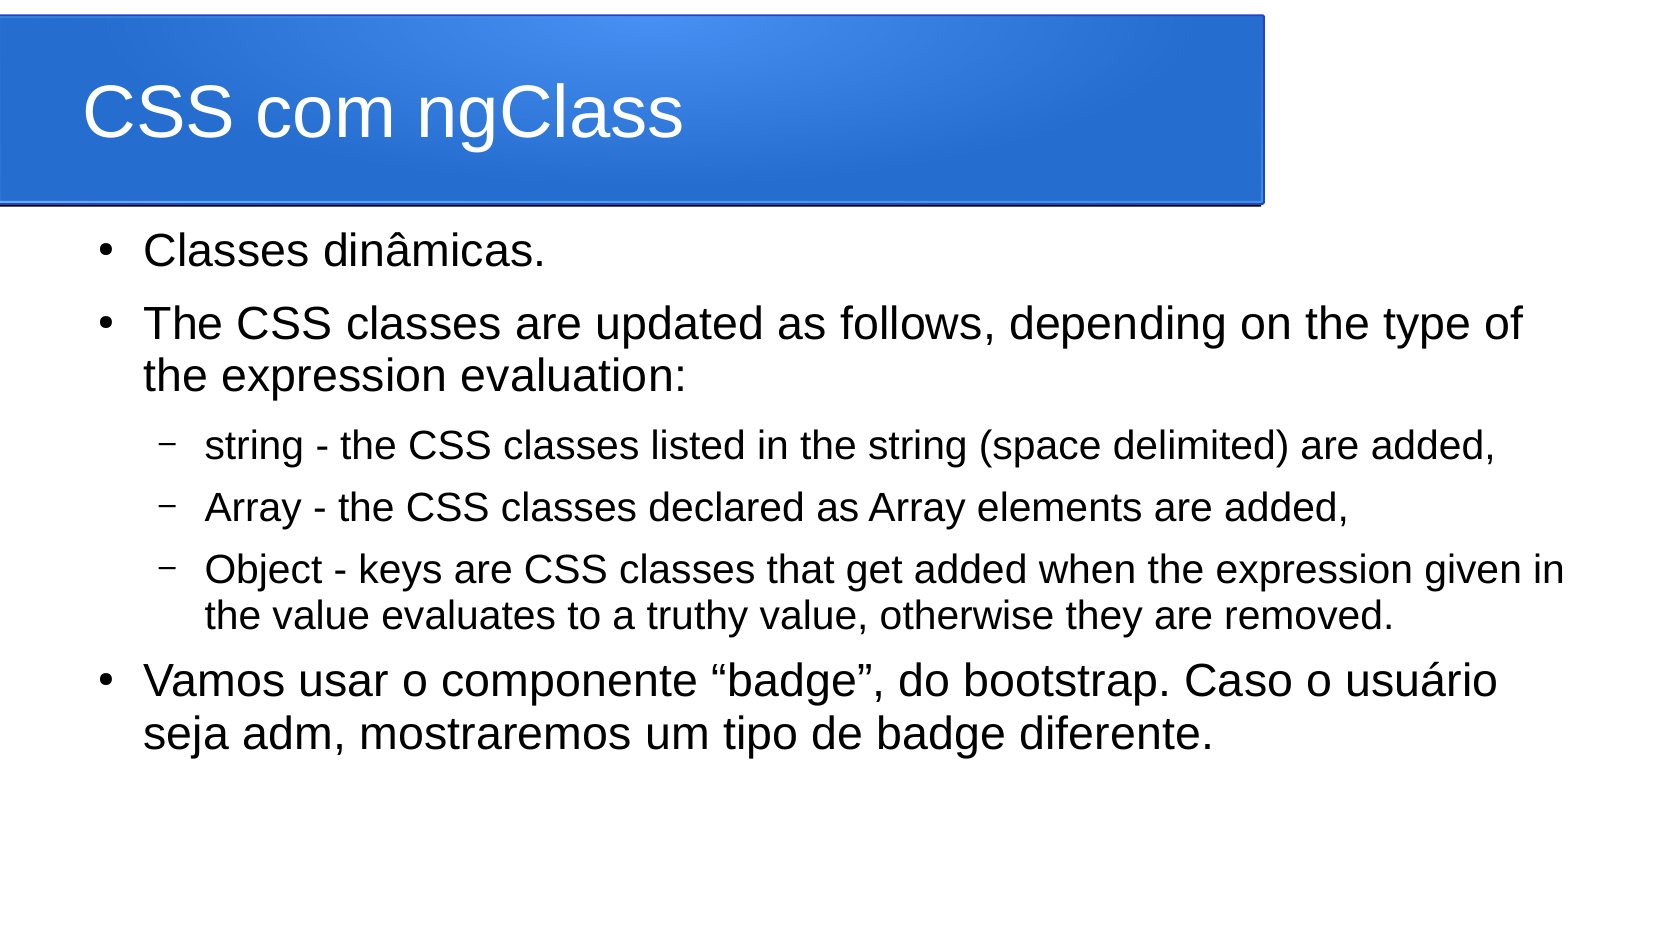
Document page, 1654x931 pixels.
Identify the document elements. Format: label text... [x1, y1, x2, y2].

title CSS com ngClass [82, 35, 1235, 189]
list Classes dinâmicas. The CSS classes are updated as follows, depending on the type of the expression evaluation: string - the CSS classes listed in the string (space delimited) are added, Array - the CSS classes declared as Array elements are added, Object - keys are CSS classes that get added when the expression given in the value evaluates to a truthy value, otherwise they are removed. Vamos usar o componente “badge”, do bootstrap. Caso o usuário seja adm, mostraremos um tipo de badge diferente. [82, 224, 1571, 764]
